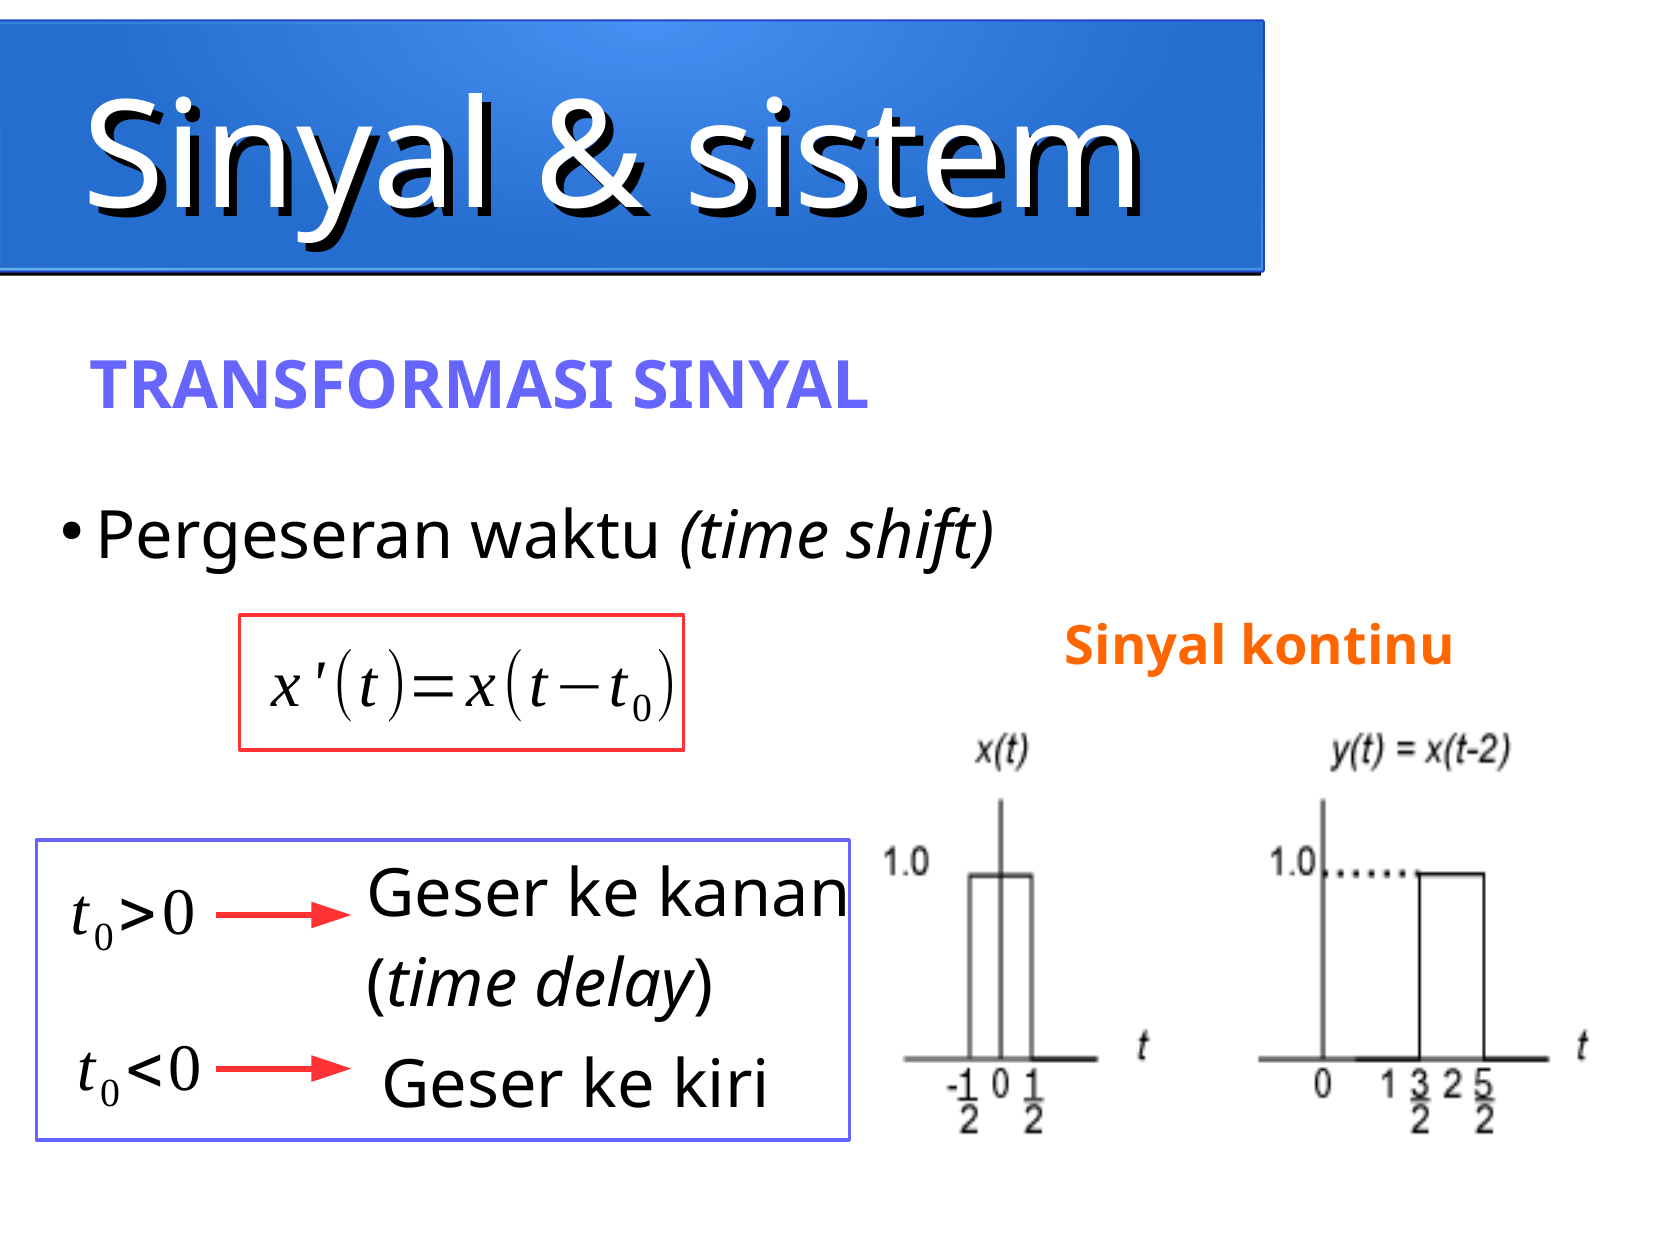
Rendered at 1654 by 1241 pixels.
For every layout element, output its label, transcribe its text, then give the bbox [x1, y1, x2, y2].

title Sinyal & sistem [82, 47, 1235, 252]
text_box TRANSFORMASI SINYAL [75, 330, 903, 420]
text_box Sinyal kontinu [1050, 598, 1467, 676]
text_box Geser ke kanan (time delay) [351, 842, 848, 1003]
chart [70, 1031, 209, 1115]
chart [260, 645, 682, 731]
text_box Pergeseran waktu (time shift) [45, 480, 1019, 570]
picture [870, 719, 1602, 1156]
chart [64, 875, 202, 959]
text_box Geser ke kiri [366, 1028, 832, 1119]
